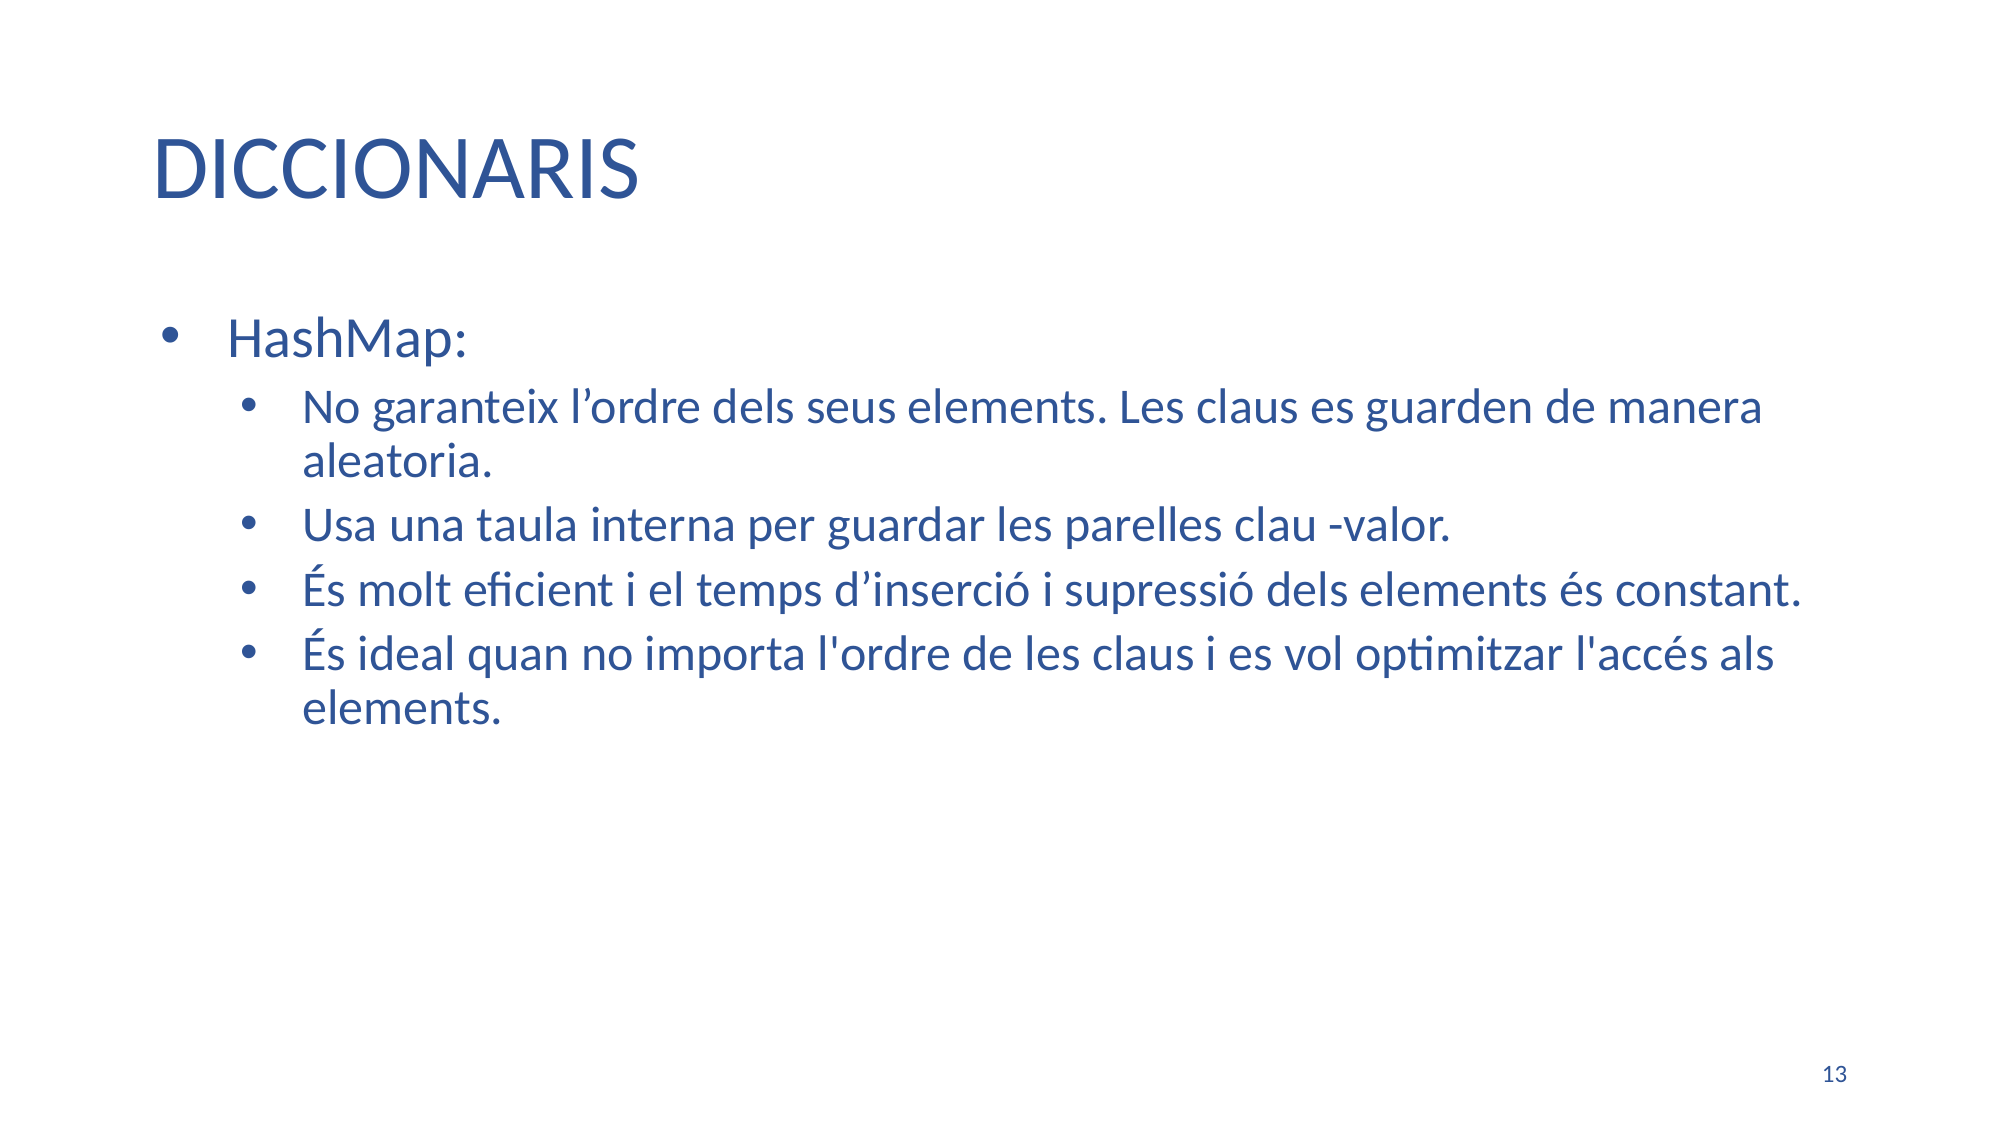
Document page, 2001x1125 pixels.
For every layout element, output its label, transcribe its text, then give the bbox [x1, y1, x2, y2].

slide_number <number> [1412, 1042, 1863, 1103]
list HashMap: No garanteix l’ordre dels seus elements. Les claus es guarden de manera aleatoria. Usa una taula interna per guardar les parelles clau -valor. És molt eficient i el temps d’inserció i supressió dels elements és constant. És ideal quan no importa l'ordre de les claus i es vol optimitzar l'accés als elements. [137, 299, 1863, 1014]
title DICCIONARIS [137, 59, 1863, 278]
